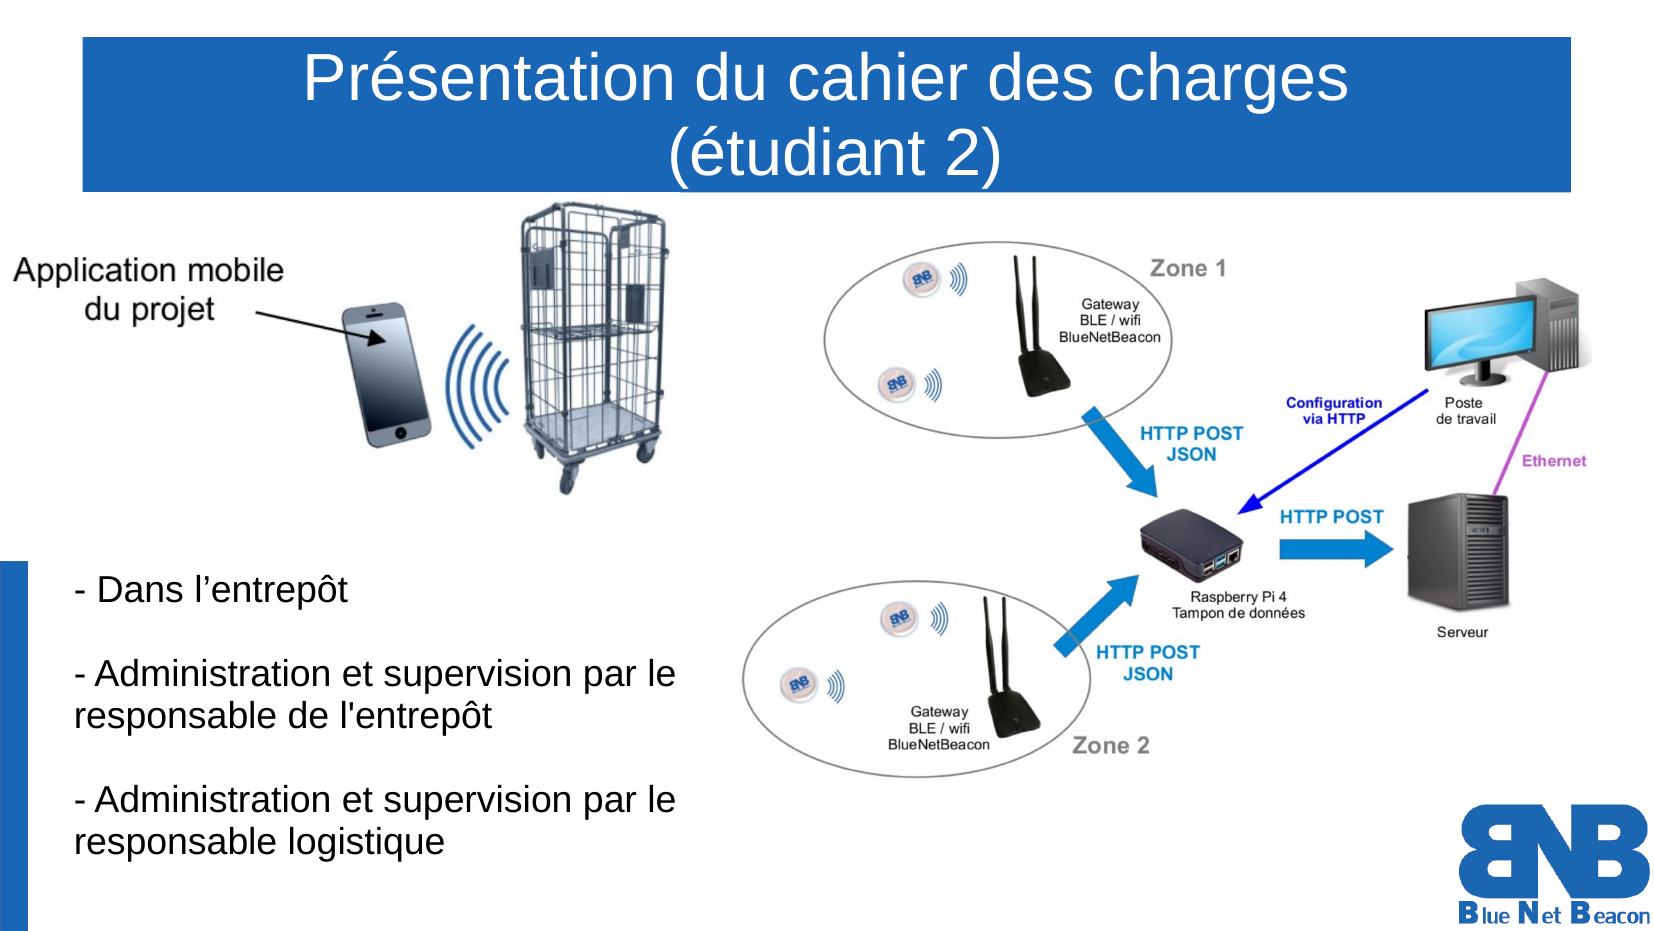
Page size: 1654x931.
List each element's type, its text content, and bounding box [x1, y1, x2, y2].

picture [2, 192, 680, 512]
picture [1459, 797, 1650, 930]
title Présentation du cahier des charges (étudiant 2) [82, 37, 1571, 193]
text_box - Dans l’entrepôt - Administration et supervision par le responsable de l'entrepôt - Administration et supervision par le responsable logistique [59, 561, 709, 886]
picture [738, 236, 1593, 783]
text_box [0, 561, 28, 931]
